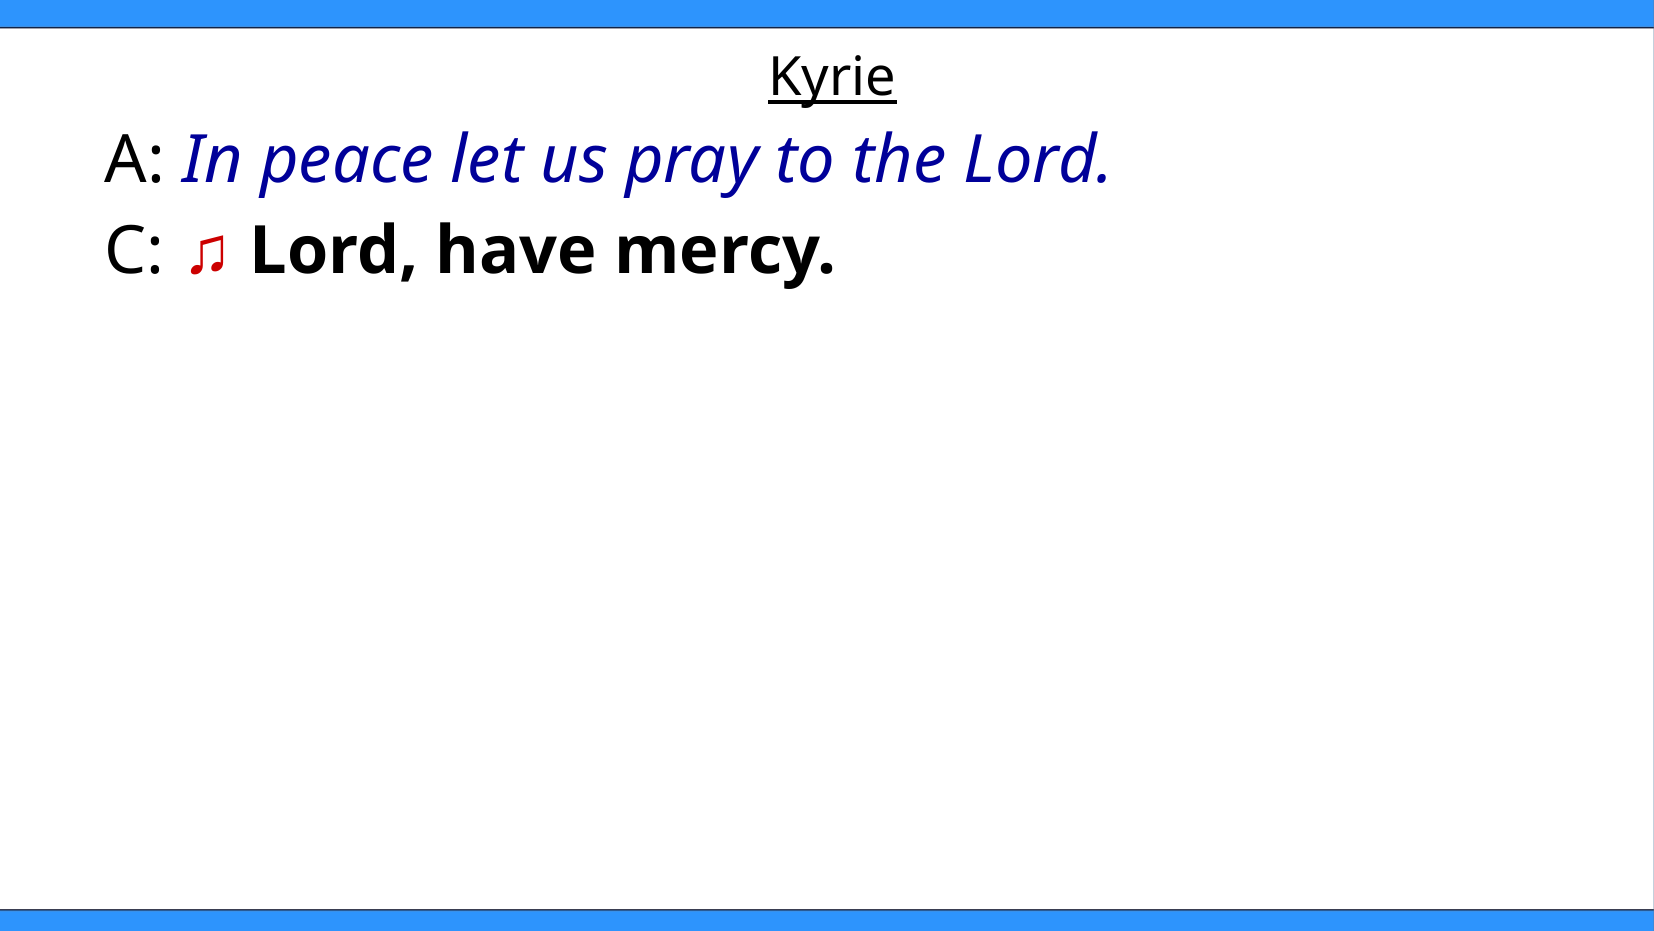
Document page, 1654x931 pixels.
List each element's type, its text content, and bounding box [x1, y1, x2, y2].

picture [0, 0, 1654, 931]
text_box Kyrie A: In peace let us pray to the Lord. C: ♫ Lord, have mercy. [90, 30, 1576, 377]
